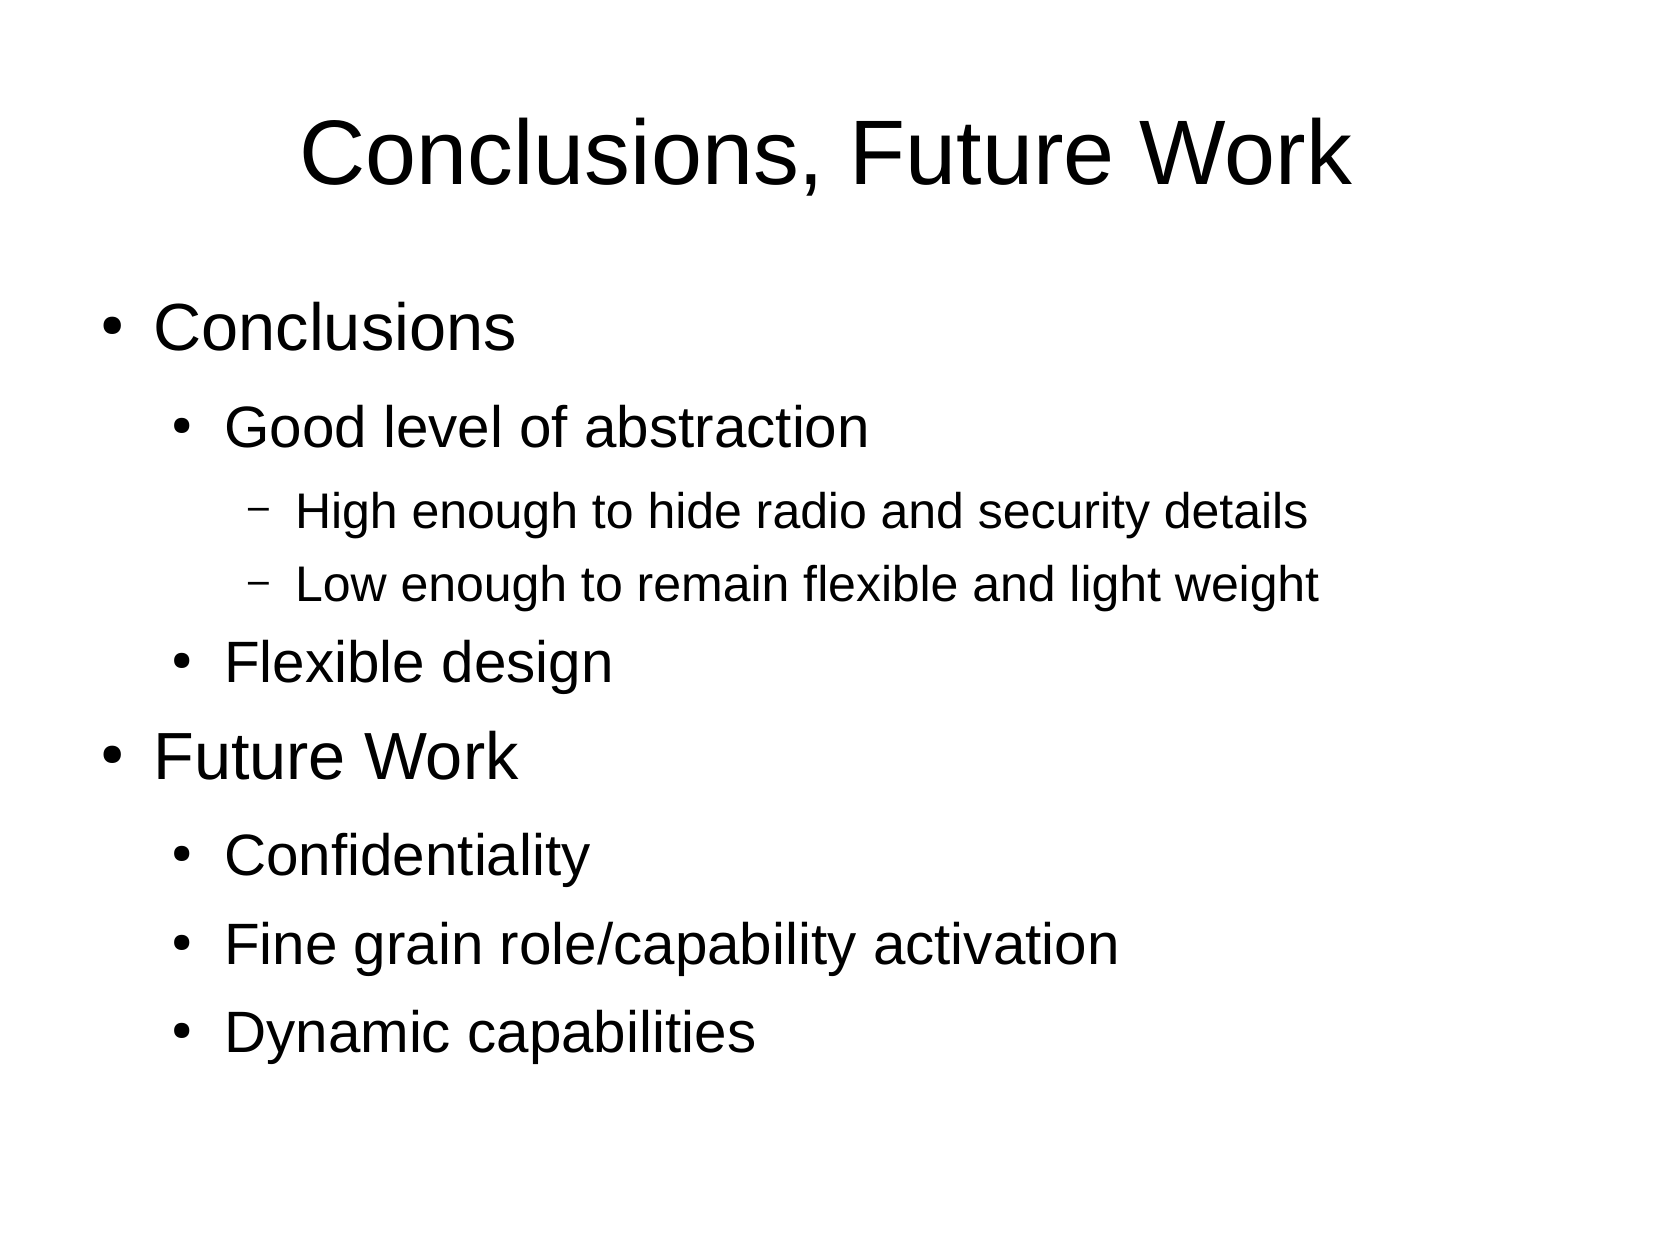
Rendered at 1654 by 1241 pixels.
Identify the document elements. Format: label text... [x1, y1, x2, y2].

title Conclusions, Future Work [82, 56, 1571, 250]
list Conclusions Good level of abstraction High enough to hide radio and security details Low enough to remain flexible and light weight Flexible design Future Work Confidentiality Fine grain role/capability activation Dynamic capabilities [82, 290, 1571, 1094]
